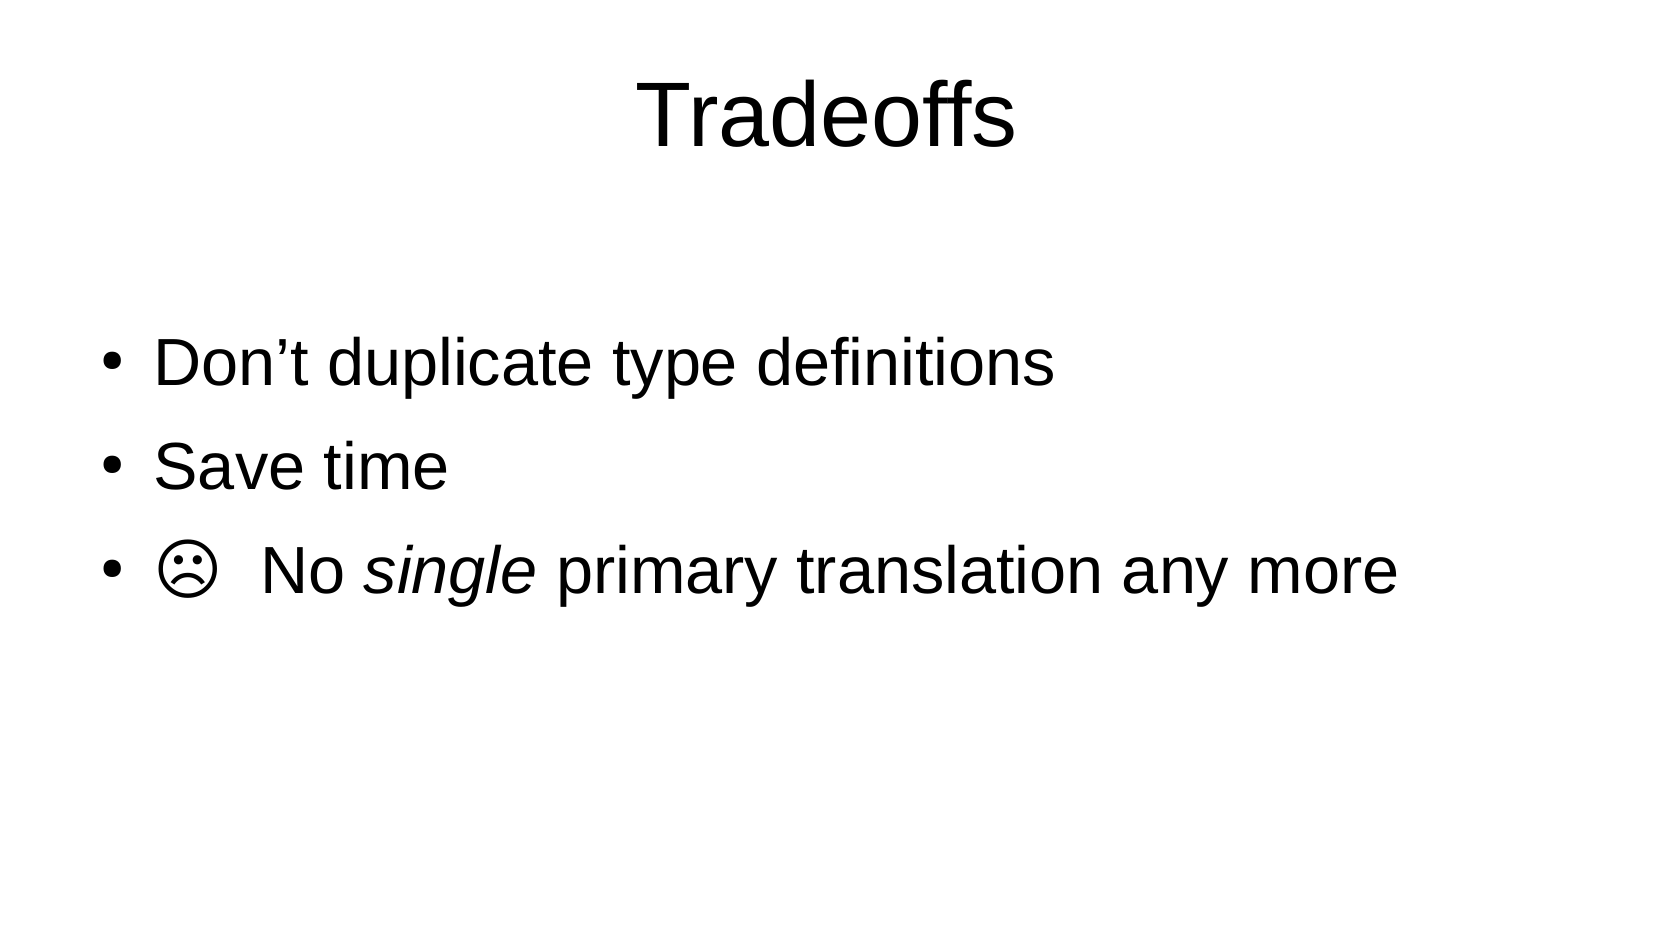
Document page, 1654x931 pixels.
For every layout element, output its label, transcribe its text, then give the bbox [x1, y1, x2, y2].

list Don’t duplicate type definitions Save time ☹️ No single primary translation any more [82, 324, 1571, 758]
title Tradeoffs [82, 37, 1571, 193]
